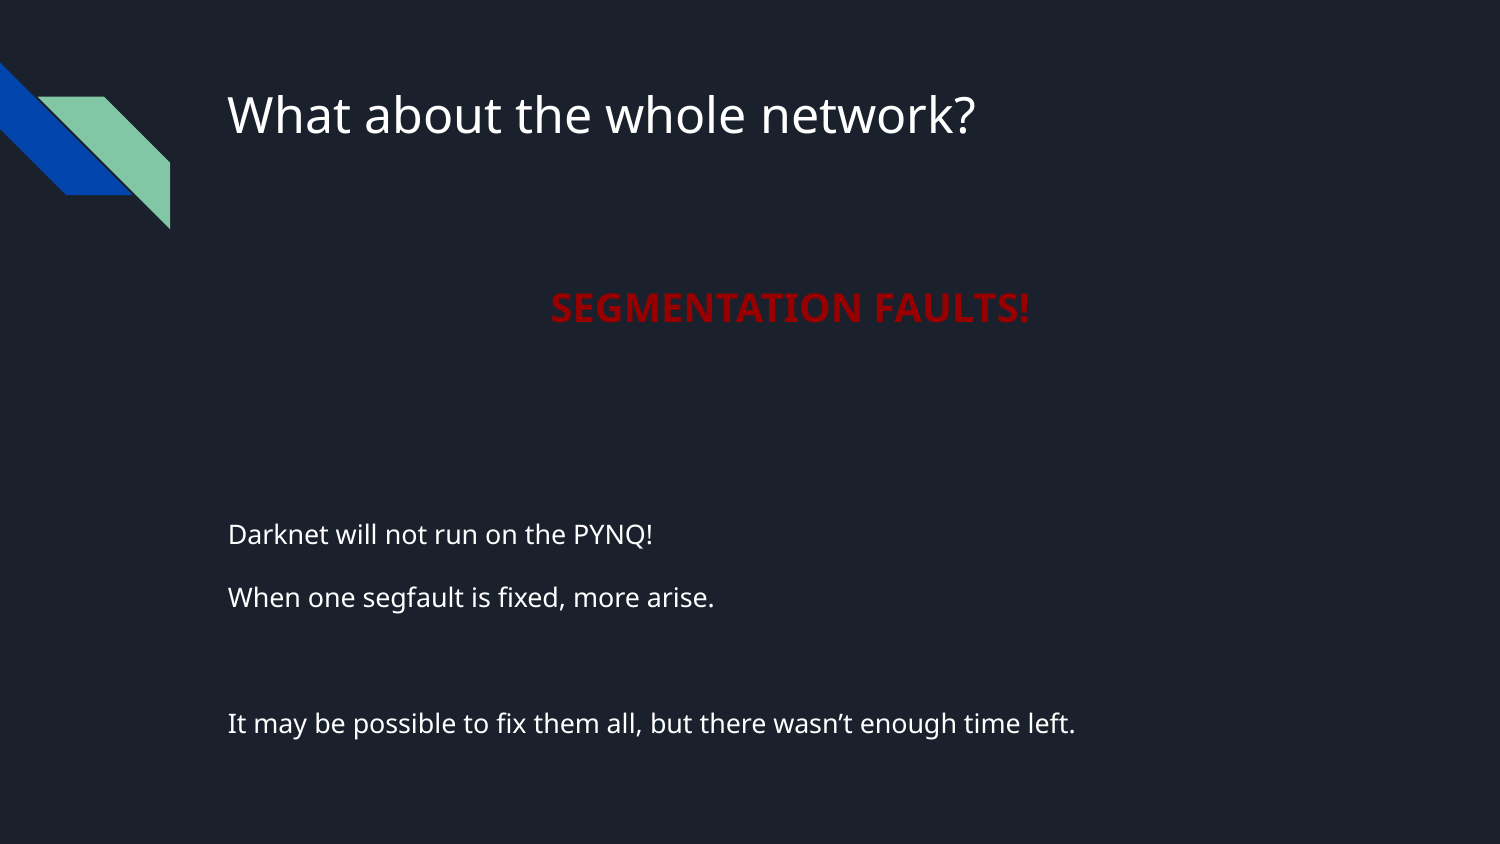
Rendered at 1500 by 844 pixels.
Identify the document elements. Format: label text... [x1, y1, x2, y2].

list SEGMENTATION FAULTS! [212, 257, 1368, 350]
list Darknet will not run on the PYNQ! When one segfault is fixed, more arise. It may be possible to fix them all, but there wasn’t enough time left. [212, 495, 1368, 759]
title What about the whole network? [212, 64, 1368, 215]
